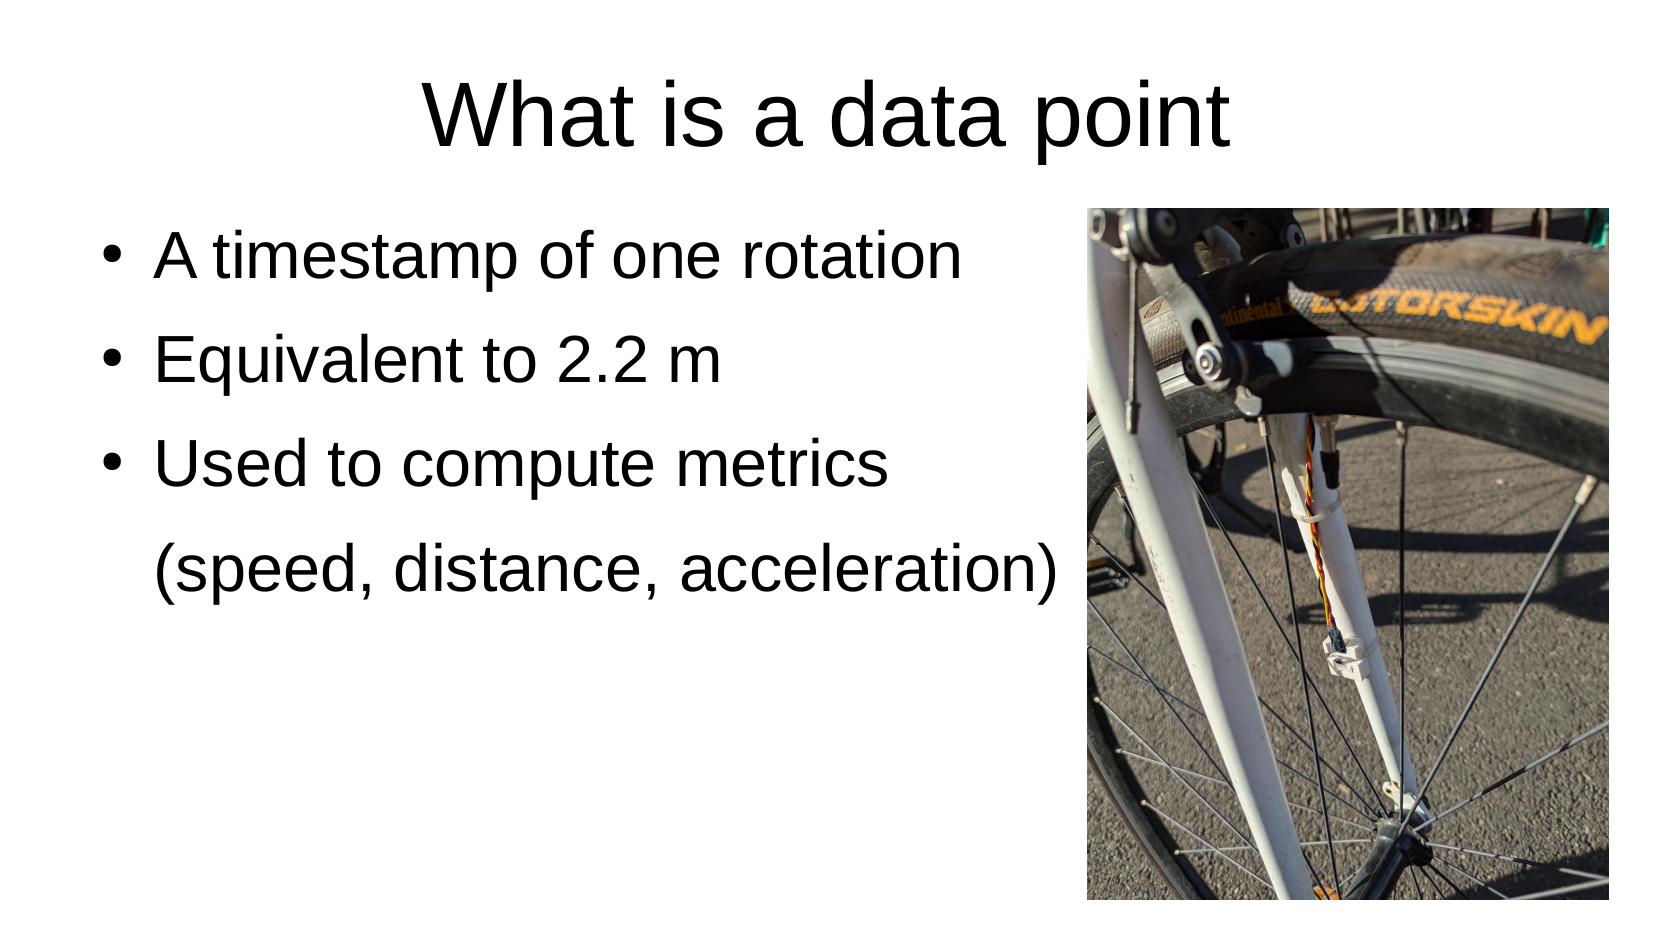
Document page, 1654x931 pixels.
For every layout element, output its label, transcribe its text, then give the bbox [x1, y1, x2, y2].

title What is a data point [82, 37, 1571, 193]
picture [1087, 208, 1609, 901]
list A timestamp of one rotation Equivalent to 2.2 m Used to compute metrics (speed, distance, acceleration) [82, 217, 1087, 758]
